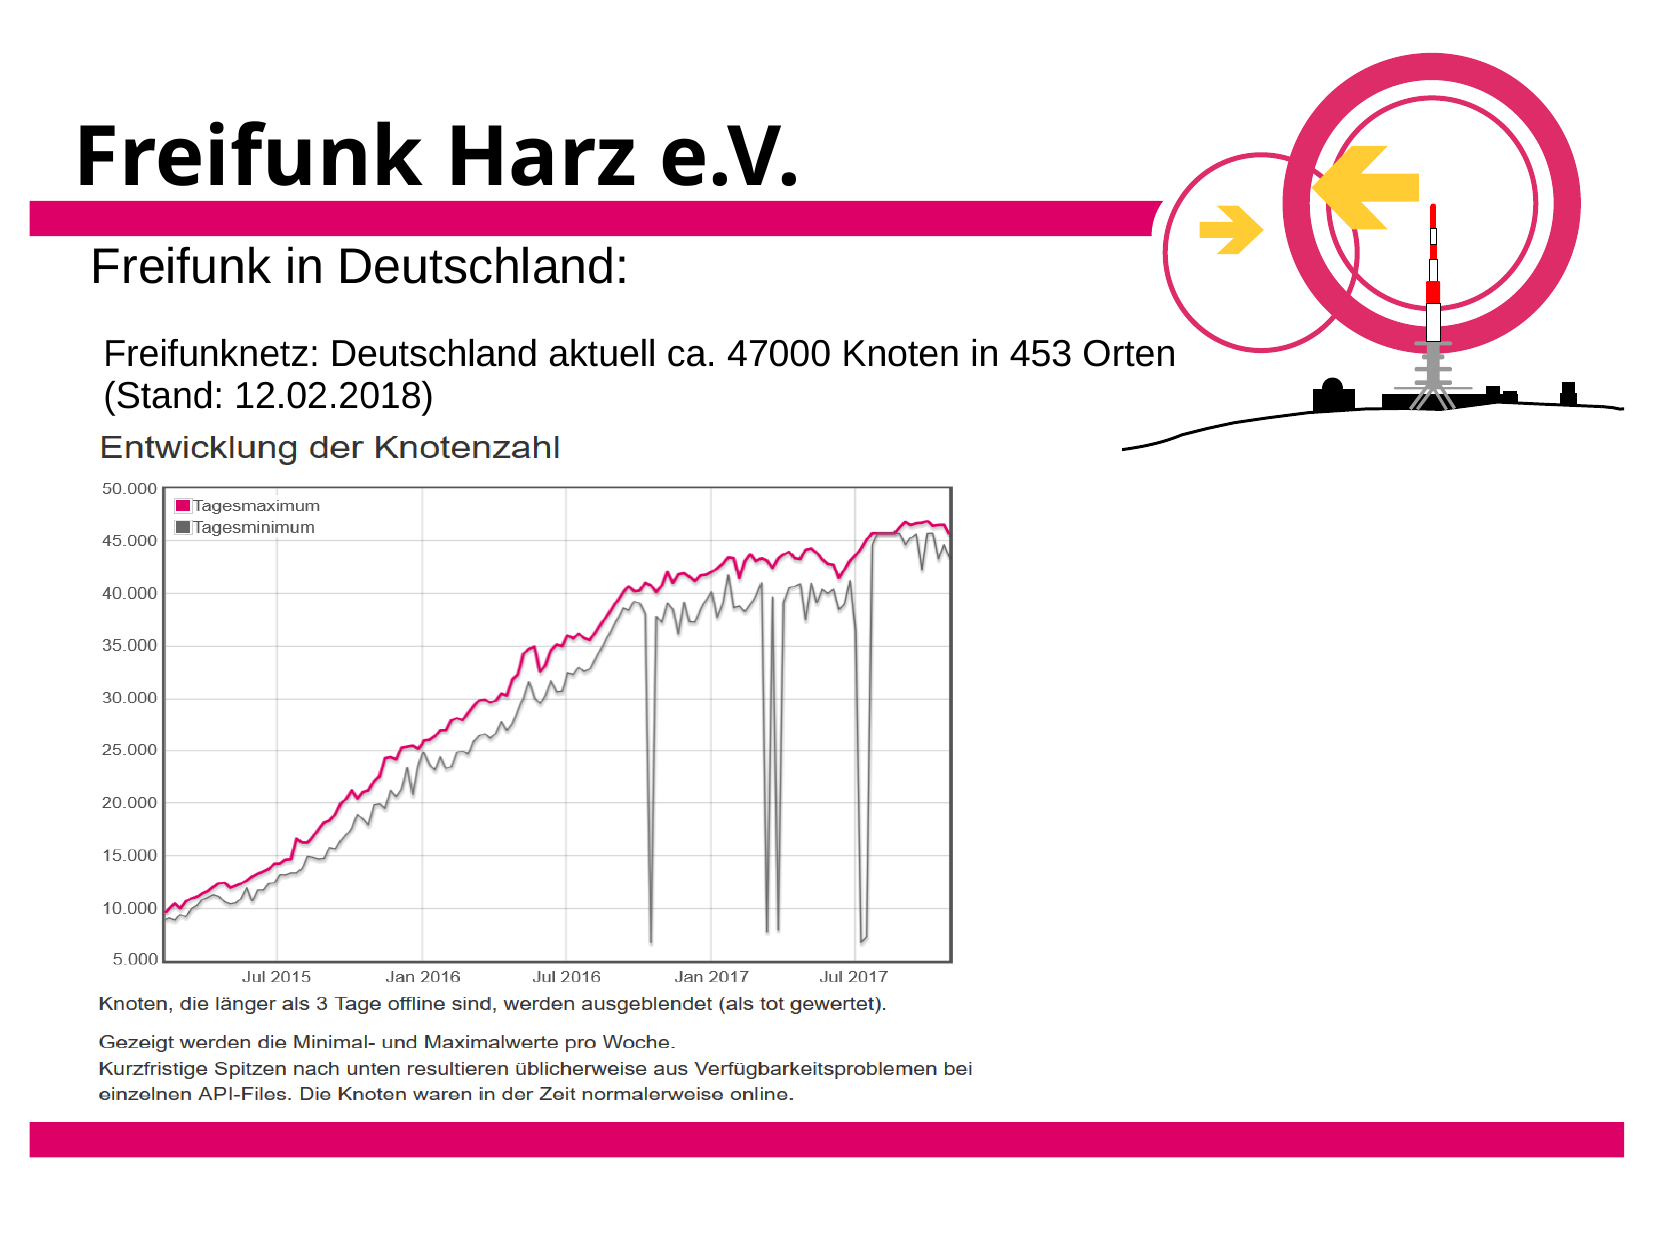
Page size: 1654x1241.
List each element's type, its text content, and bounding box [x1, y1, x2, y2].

picture [94, 422, 975, 1113]
subtitle Freifunk in Deutschland: [76, 206, 697, 325]
text_box Freifunknetz: Deutschland aktuell ca. 47000 Knoten in 453 Orten (Stand: 12.02.2018) [88, 324, 1270, 609]
